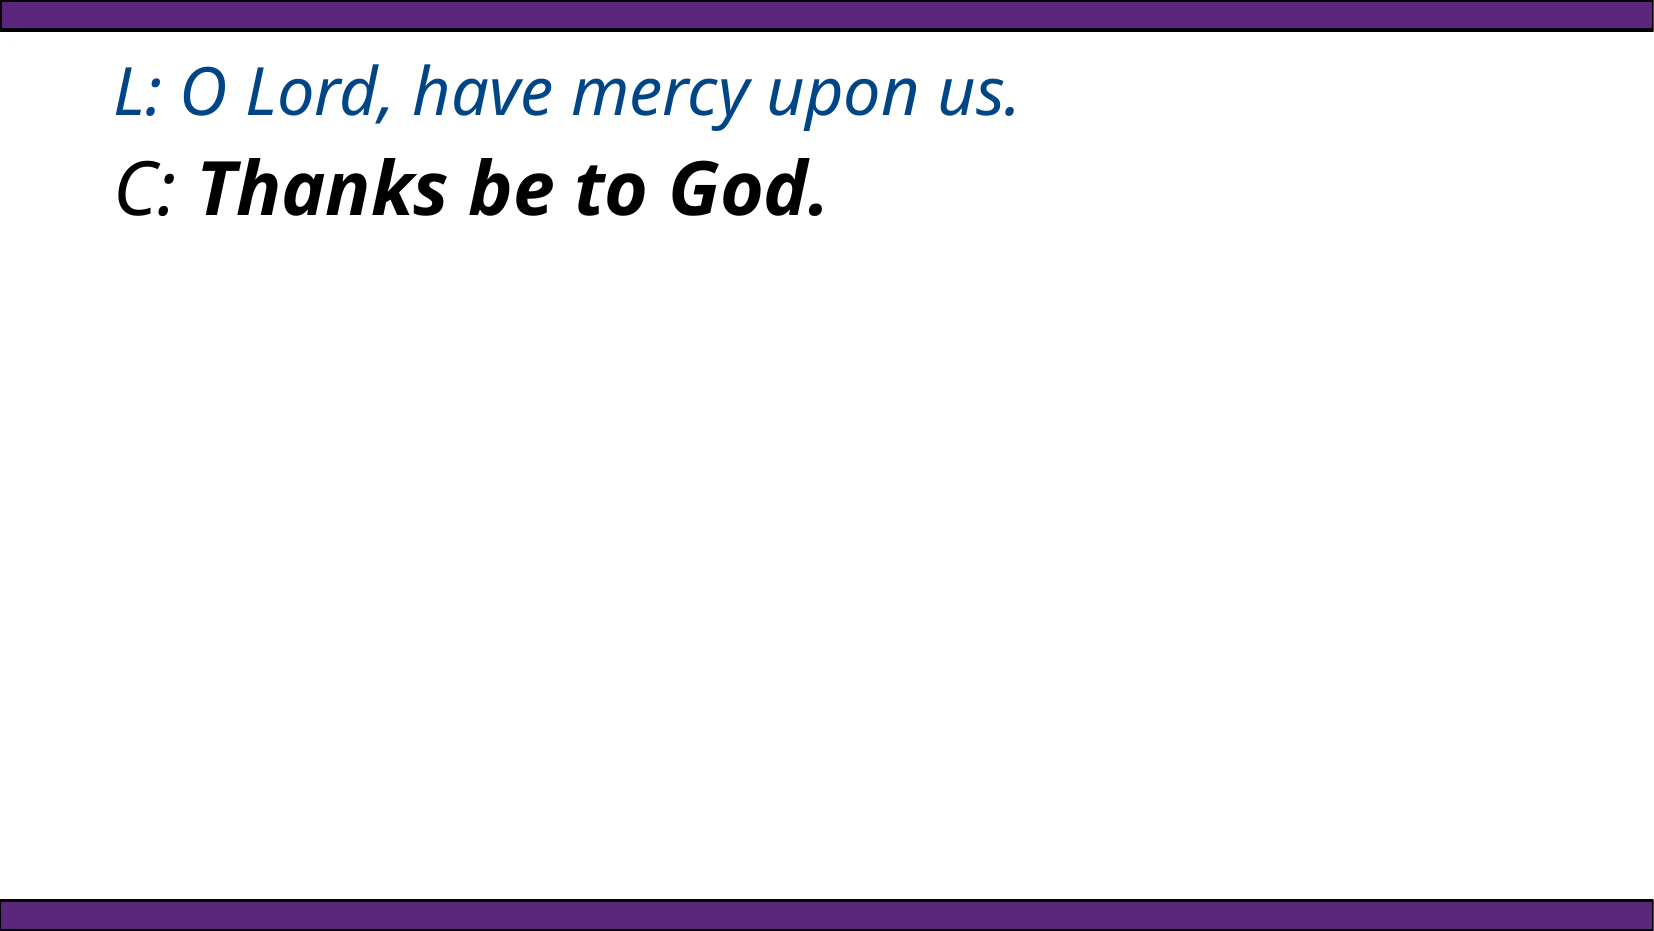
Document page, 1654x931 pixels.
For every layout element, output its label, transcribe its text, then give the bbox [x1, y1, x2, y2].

picture [0, 31, 1654, 900]
text_box [0, 0, 1654, 31]
text_box L: O Lord, have mercy upon us. C: Thanks be to God. [98, 36, 1591, 241]
text_box [0, 900, 1654, 931]
